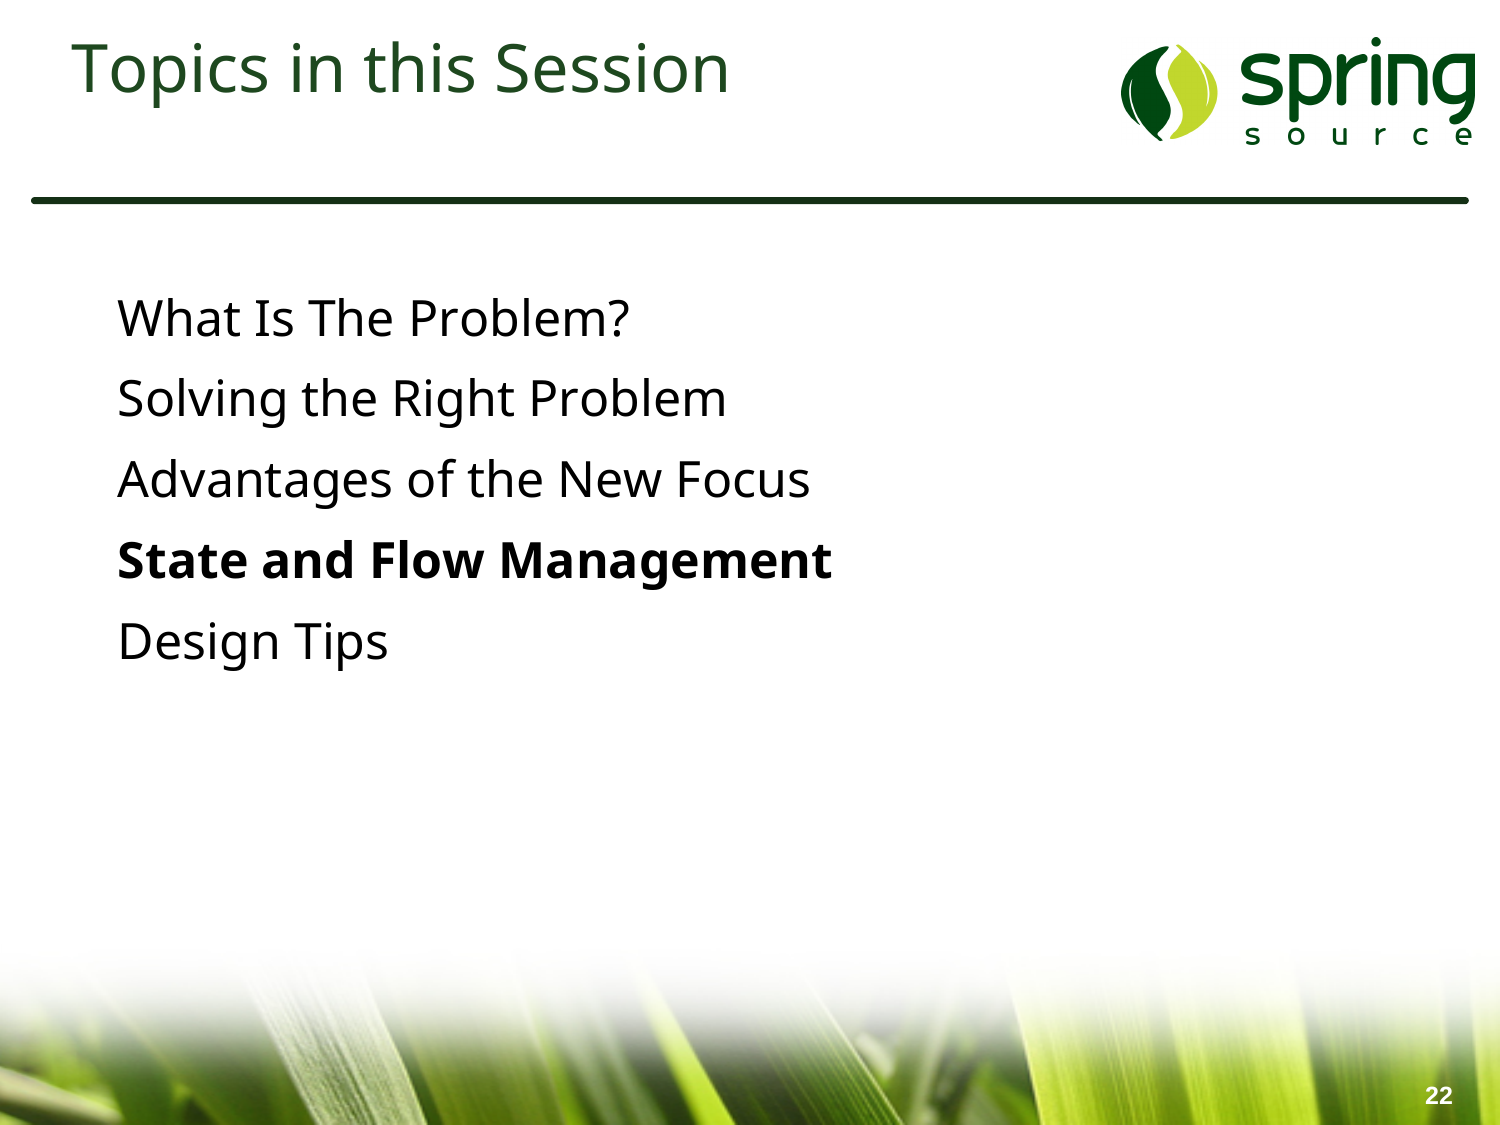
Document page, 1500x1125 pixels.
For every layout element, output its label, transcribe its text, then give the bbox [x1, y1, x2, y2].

picture [1121, 37, 1475, 145]
list What Is The Problem? Solving the Right Problem Advantages of the New Focus State and Flow Management Design Tips [103, 275, 1395, 938]
picture [0, 944, 1500, 1125]
title Topics in this Session [56, 13, 1090, 177]
